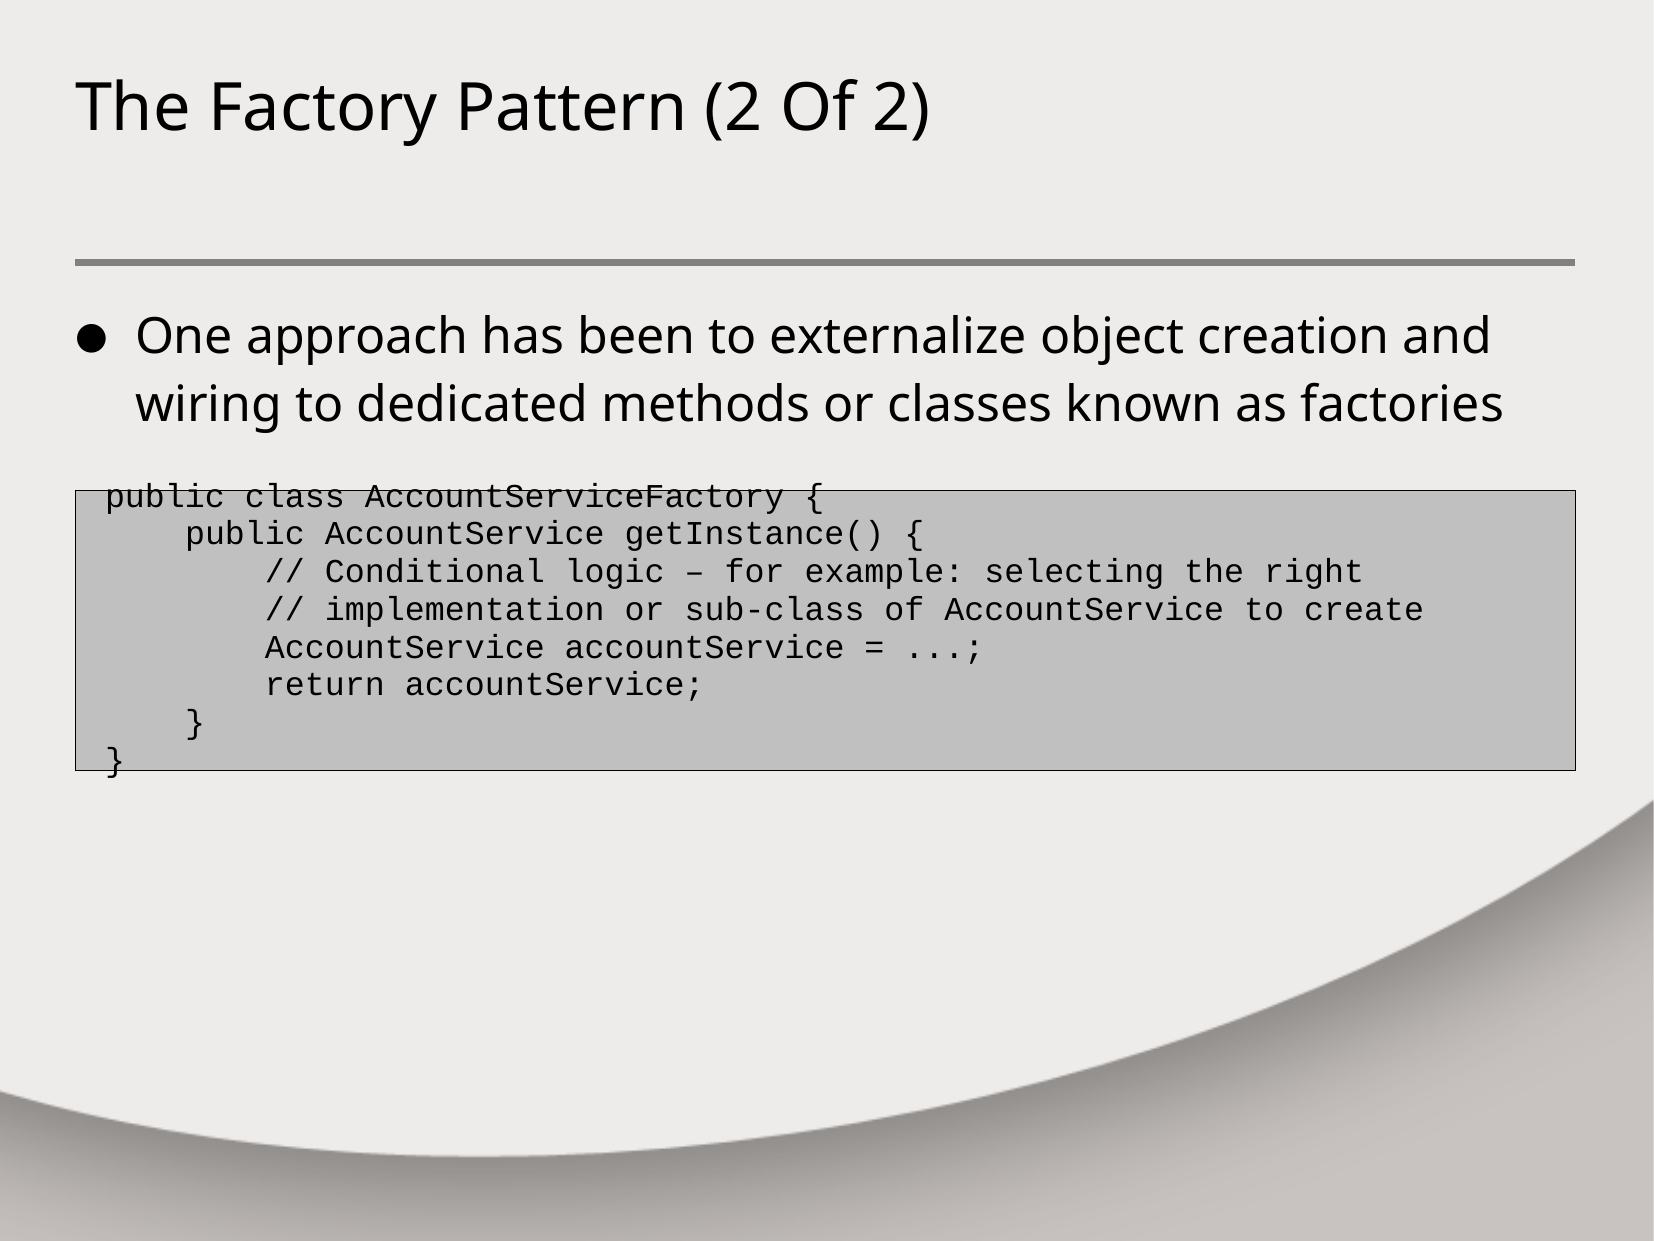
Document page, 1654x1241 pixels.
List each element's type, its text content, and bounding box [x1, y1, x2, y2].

picture [0, 0, 1654, 1241]
text_box public class AccountServiceFactory { public AccountService getInstance() { // Conditional logic – for example: selecting the right // implementation or sub-class of AccountService to create AccountService accountService = ...; return accountService; } } [75, 490, 1576, 771]
title The Factory Pattern (2 Of 2) [75, 75, 1576, 226]
list One approach has been to externalize object creation and wiring to dedicated methods or classes known as factories [75, 299, 1576, 490]
list One approach has been to externalize object creation and wiring to dedicated methods or classes known as factories [75, 771, 1576, 1163]
